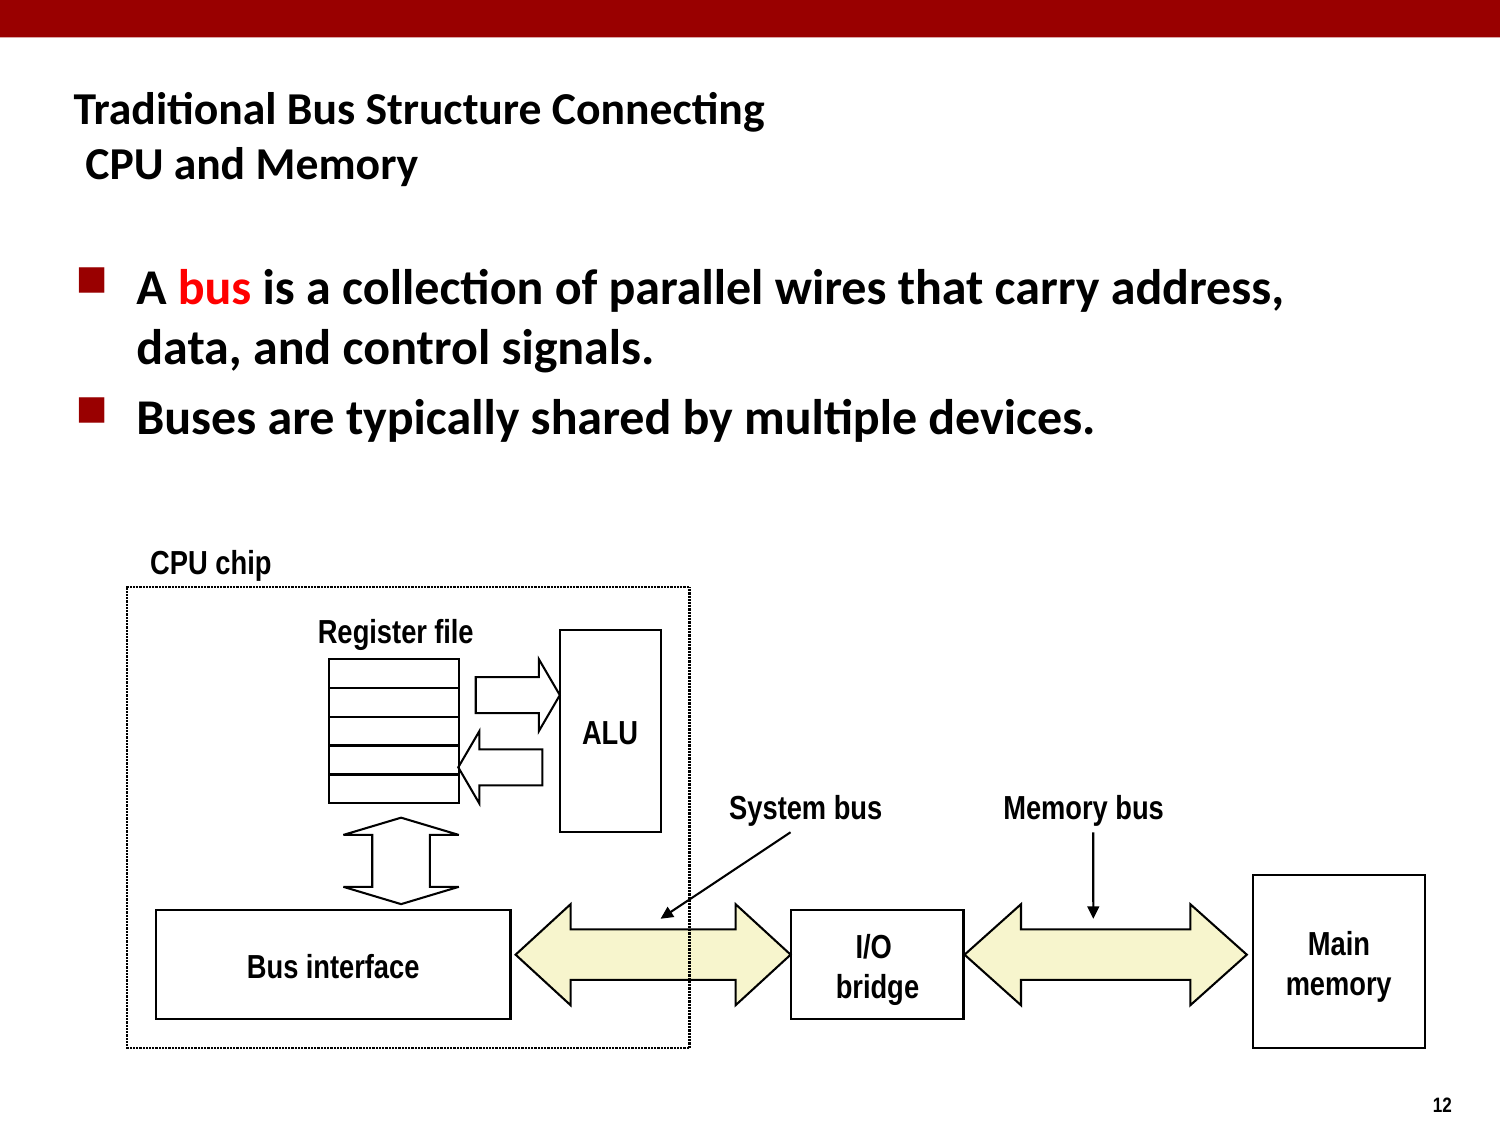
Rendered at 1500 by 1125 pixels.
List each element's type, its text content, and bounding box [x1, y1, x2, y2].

list A bus is a collection of parallel wires that carry address, data, and control signals. Buses are typically shared by multiple devices. [65, 246, 1361, 1063]
text_box System bus [714, 778, 898, 834]
text_box CPU chip [135, 533, 287, 589]
text_box Register file [303, 602, 489, 658]
text_box ALU [559, 630, 661, 833]
text_box I/O bridge [791, 910, 964, 1020]
text_box [691, 904, 791, 1006]
text_box [964, 904, 1247, 1006]
text_box Memory bus [988, 778, 1180, 834]
title Traditional Bus Structure Connecting CPU and Memory [58, 71, 1500, 197]
text_box Main memory [1252, 875, 1425, 1049]
text_box [515, 904, 690, 1006]
text_box Bus interface [155, 910, 511, 1020]
